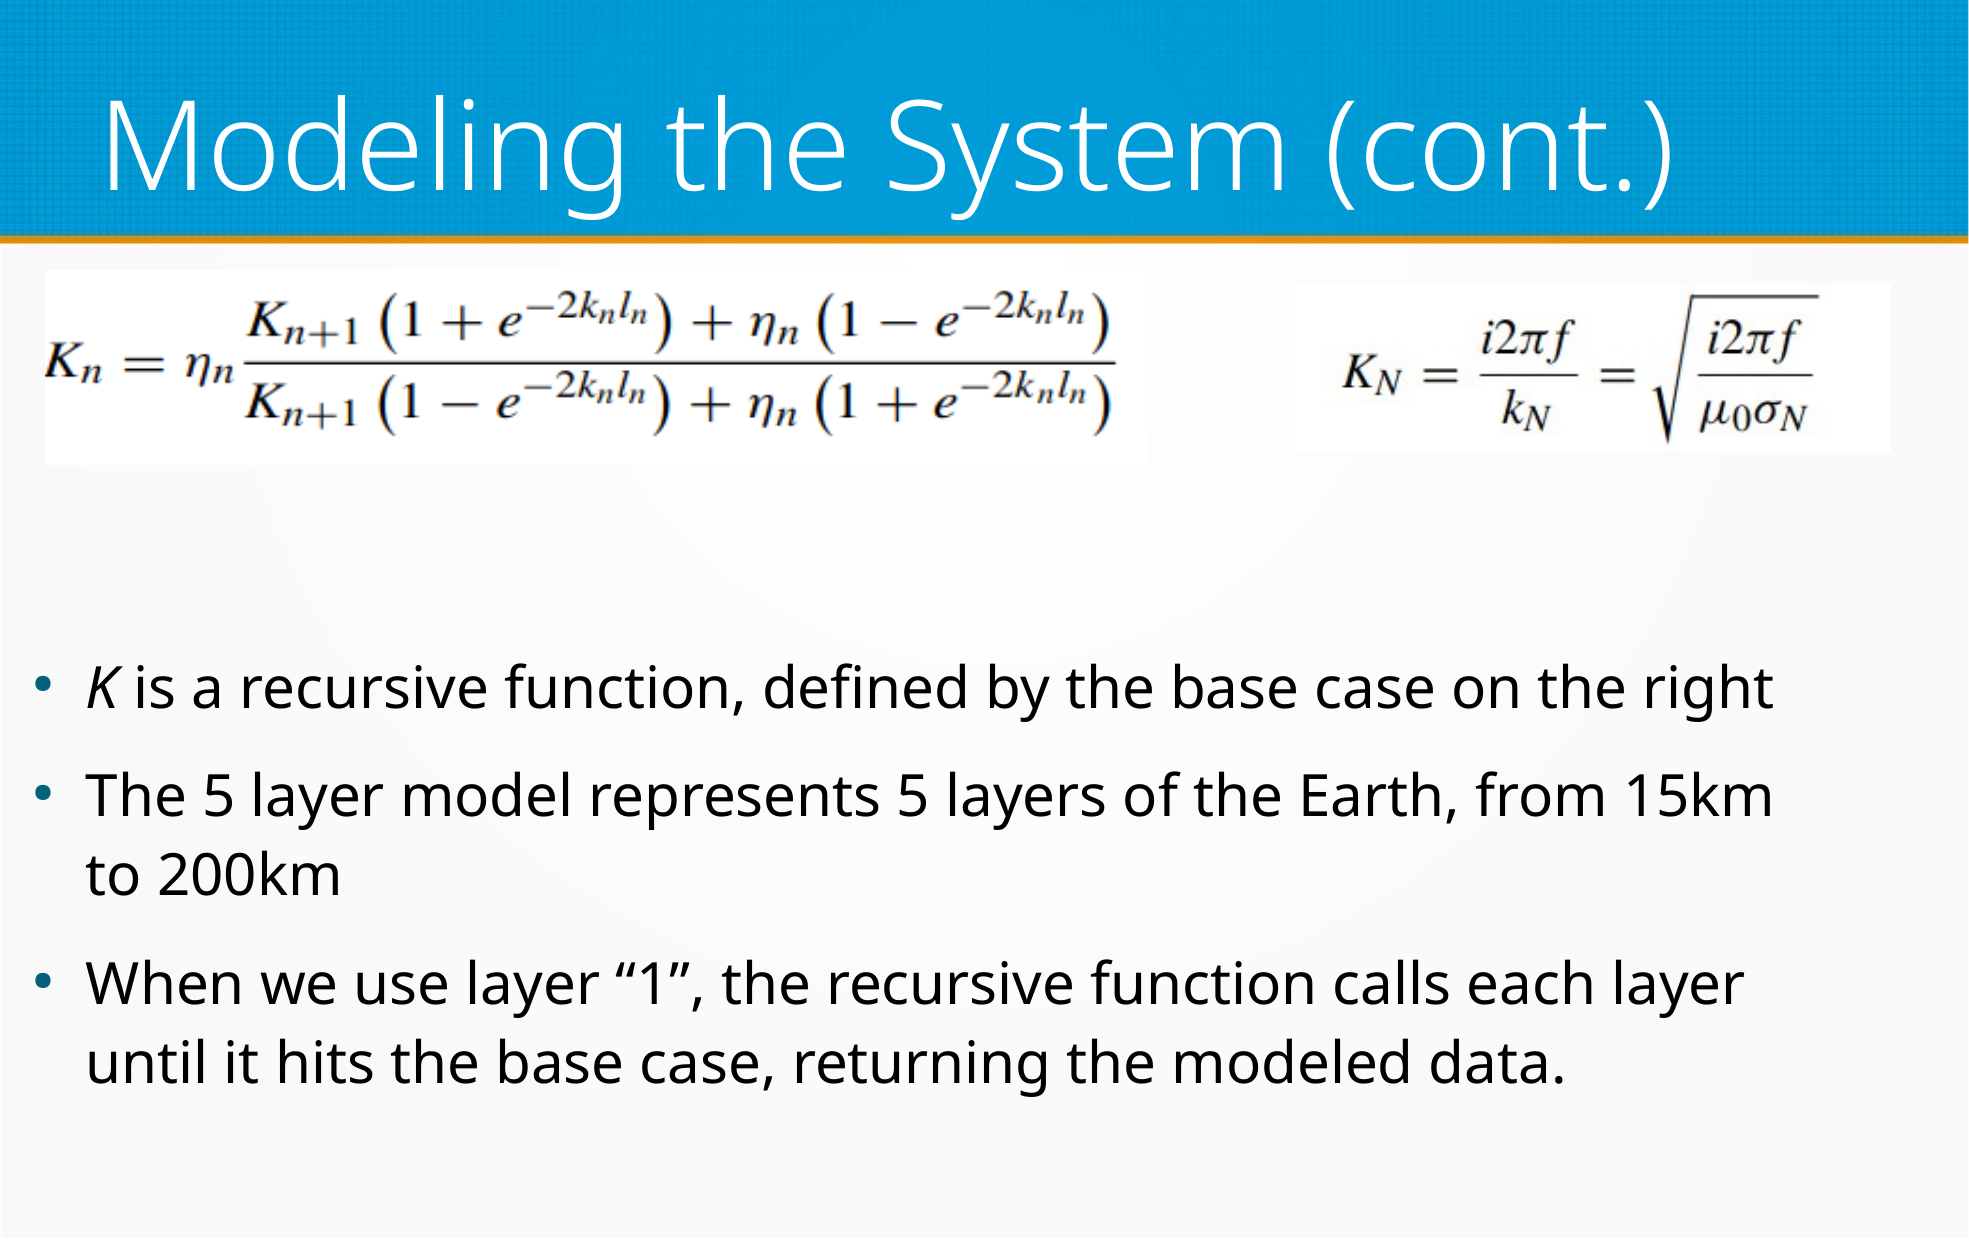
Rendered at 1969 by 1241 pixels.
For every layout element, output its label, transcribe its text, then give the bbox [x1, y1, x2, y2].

list K is a recursive function, defined by the base case on the right The 5 layer model represents 5 layers of the Earth, from 15km to 200km When we use layer “1”, the recursive function calls each layer until it hits the base case, returning the modeled data. [15, 428, 1816, 1227]
title Modeling the System (cont.) [98, 19, 1870, 227]
picture [0, 233, 1969, 1241]
